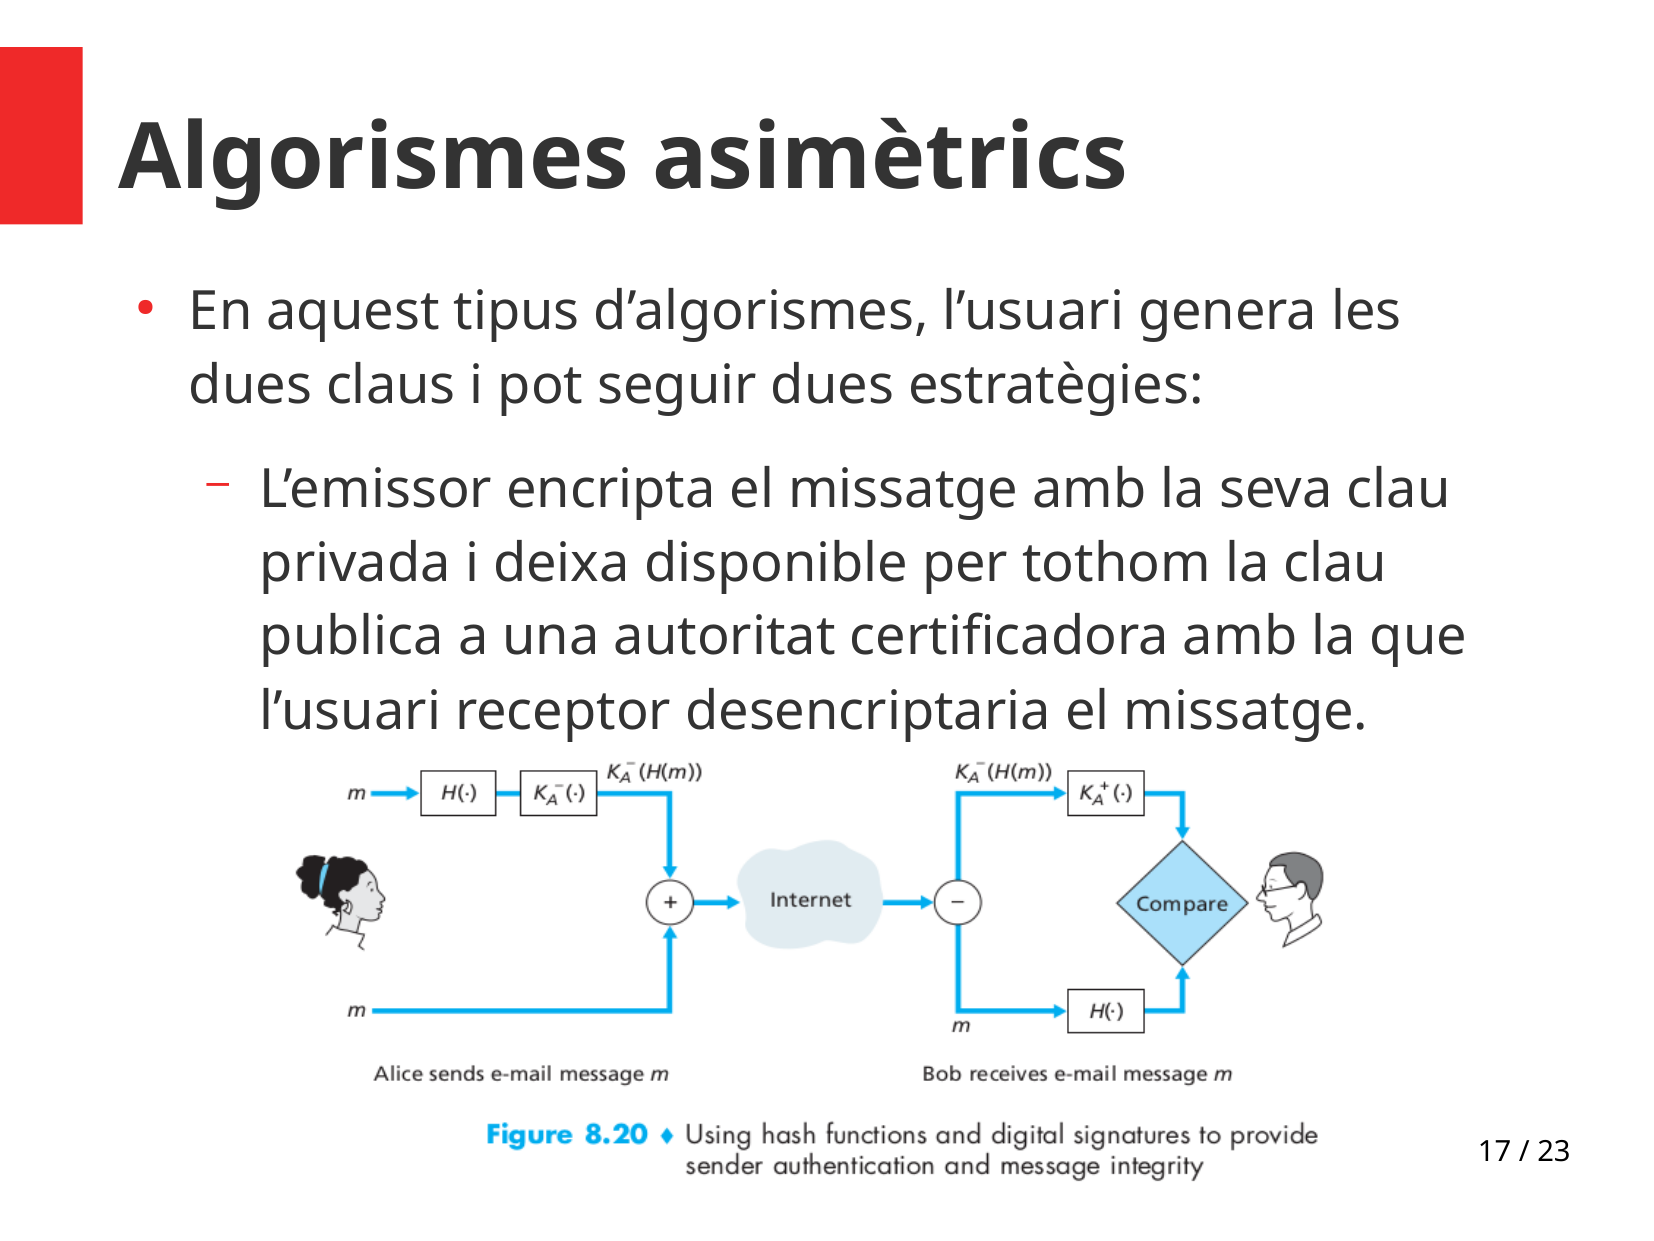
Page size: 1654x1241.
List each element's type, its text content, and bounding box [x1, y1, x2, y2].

title Algorismes asimètrics [118, 49, 1571, 257]
list En aquest tipus d’algorismes, l’usuari genera les dues claus i pot seguir dues estratègies: L’emissor encripta el missatge amb la seva clau privada i deixa disponible per tothom la clau publica a una autoritat certificadora amb la que l’usuari receptor desencriptaria el missatge. [118, 271, 1536, 697]
picture [283, 744, 1347, 1202]
